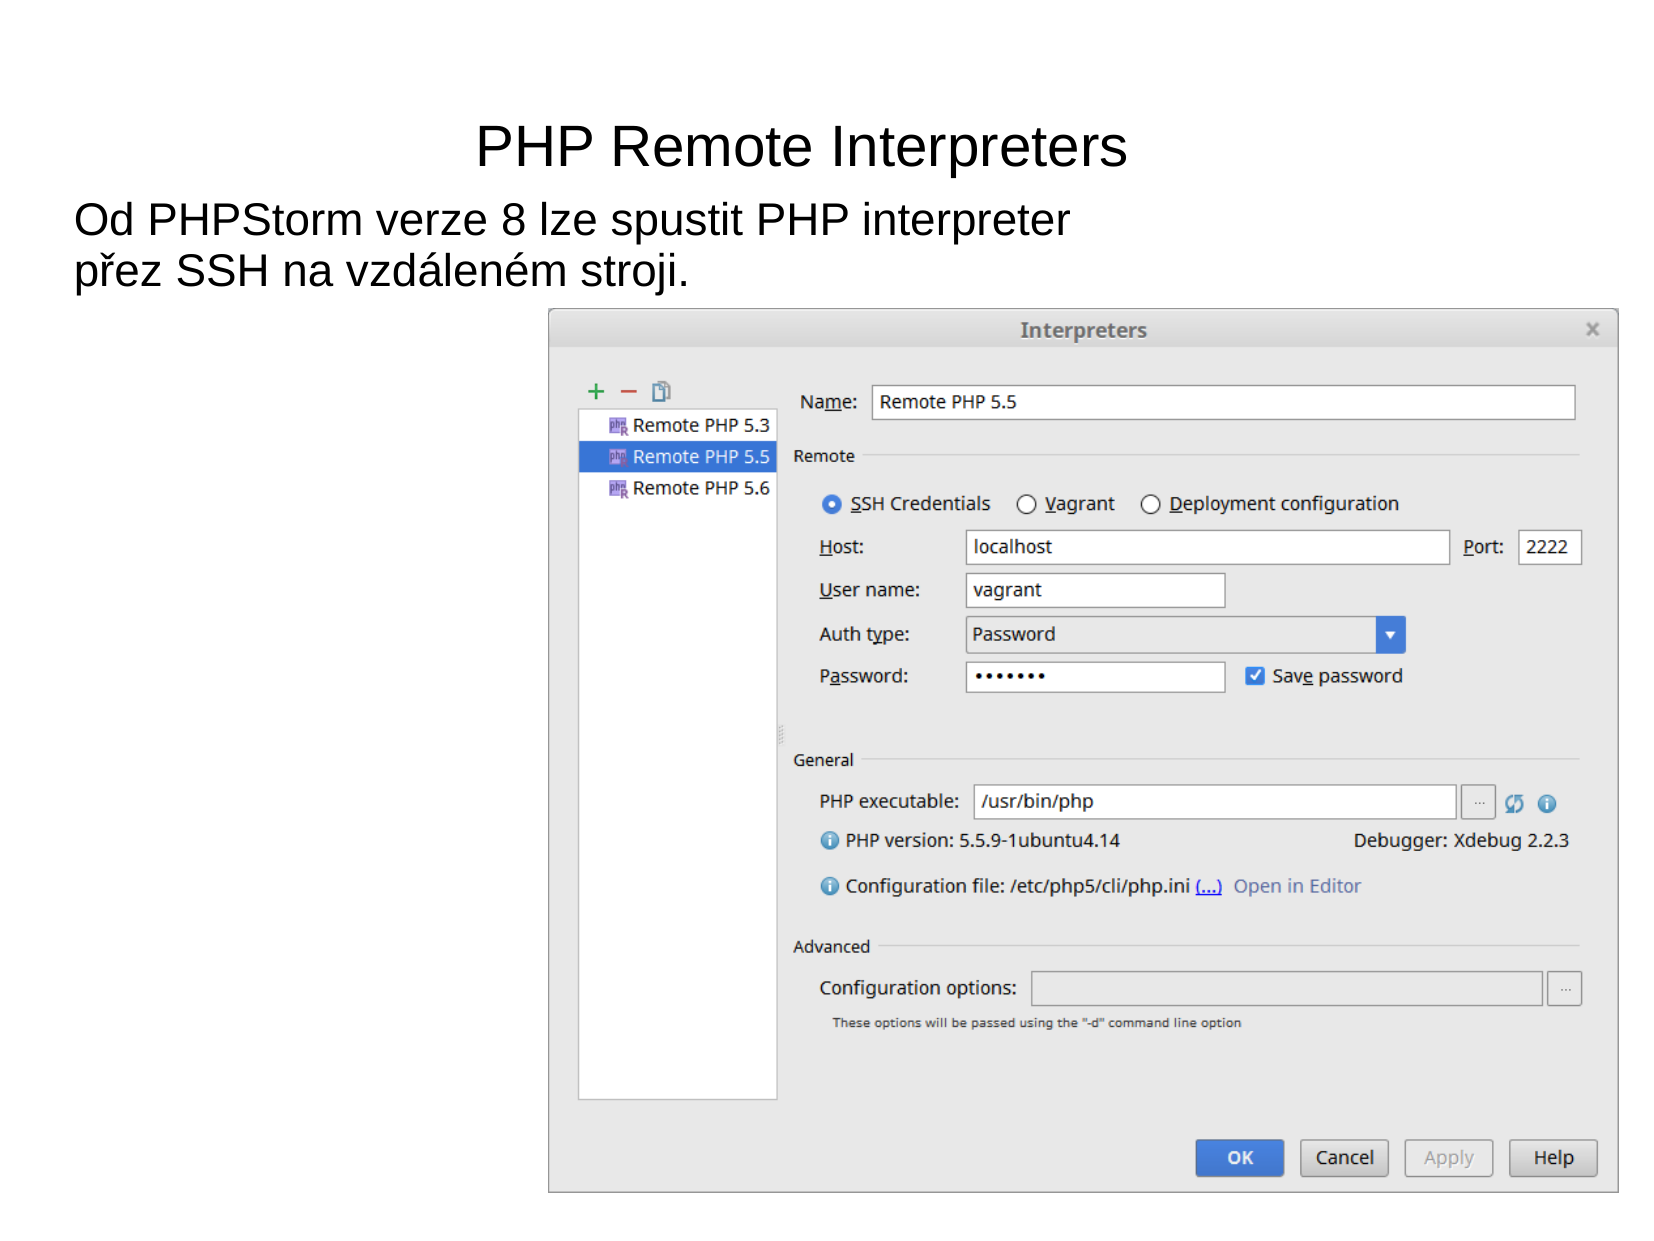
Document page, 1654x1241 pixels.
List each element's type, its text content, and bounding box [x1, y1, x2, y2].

text_box Od PHPStorm verze 8 lze spustit PHP interpreter přez SSH na vzdáleném stroji. [59, 186, 1099, 304]
picture [548, 308, 1619, 1193]
text_box PHP Remote Interpreters [460, 106, 1155, 187]
